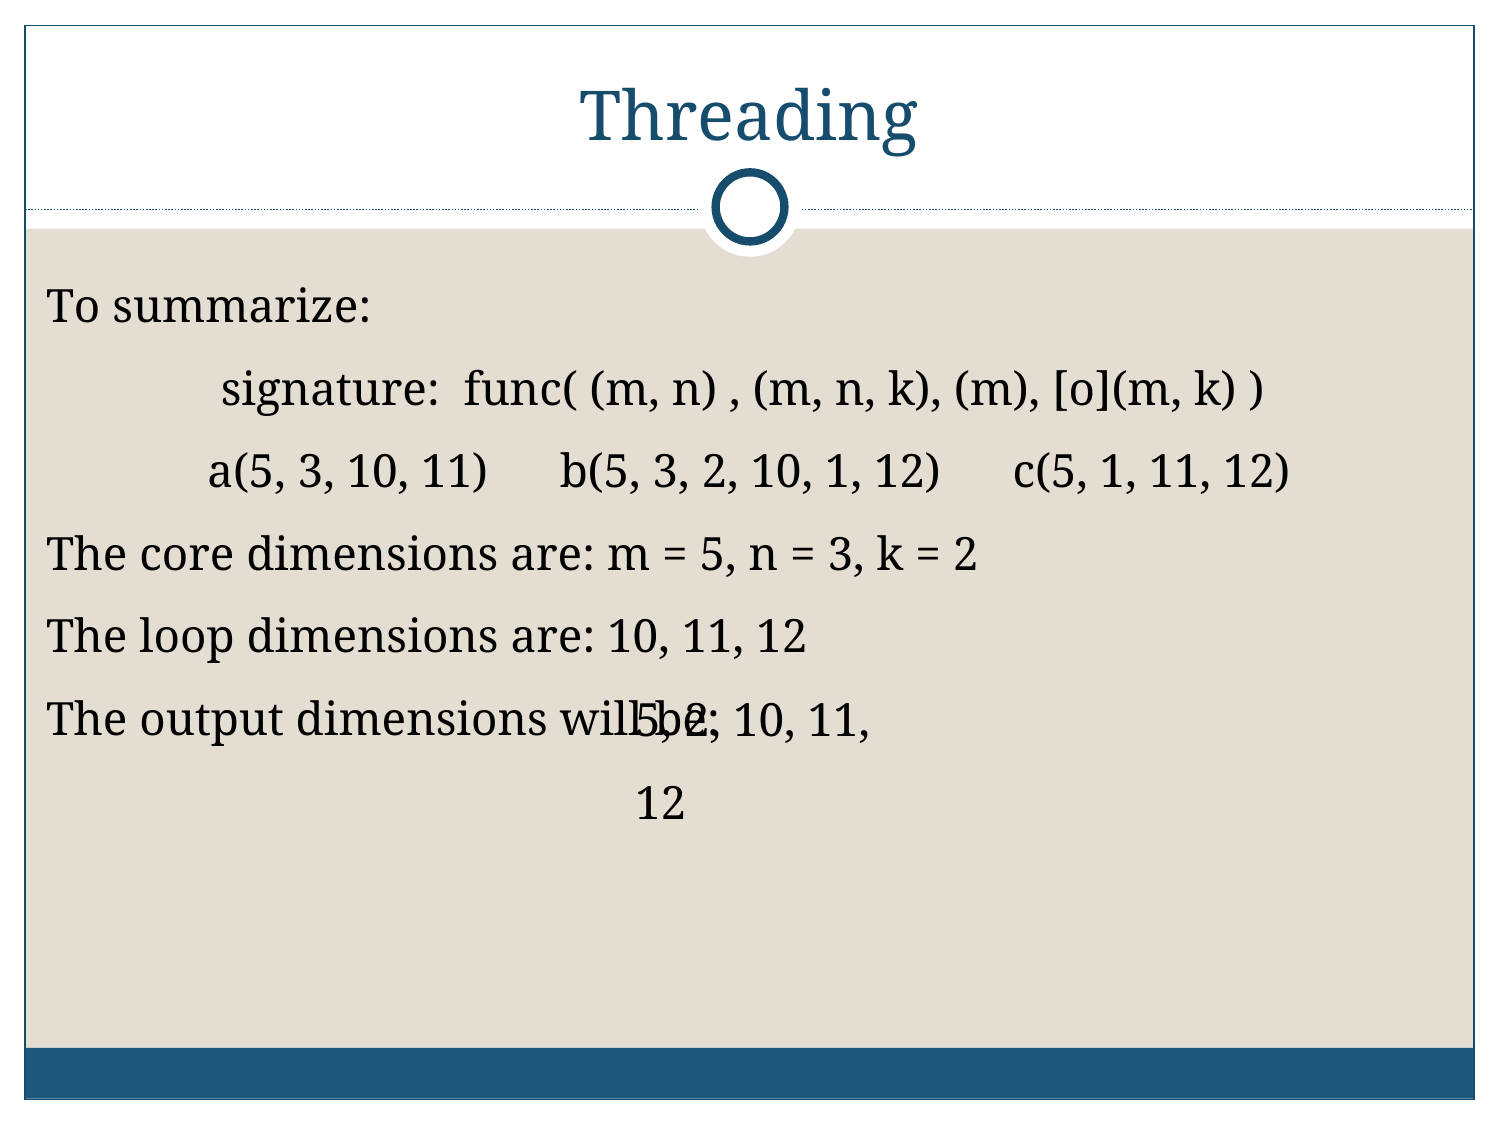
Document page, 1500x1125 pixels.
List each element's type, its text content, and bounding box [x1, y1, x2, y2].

text_box To summarize: signature: func( (m, n) , (m, n, k), (m), [o](m, k) ) a(5, 3, 10, 11) b(5, 3, 2, 10, 1, 12) c(5, 1, 11, 12) The core dimensions are: m = 5, n = 3, k = 2 The loop dimensions are: 10, 11, 12 The output dimensions will be: [31, 242, 1467, 752]
title Threading [49, 23, 1450, 163]
text_box 5, 2, 10, 11, 12 [620, 656, 927, 754]
